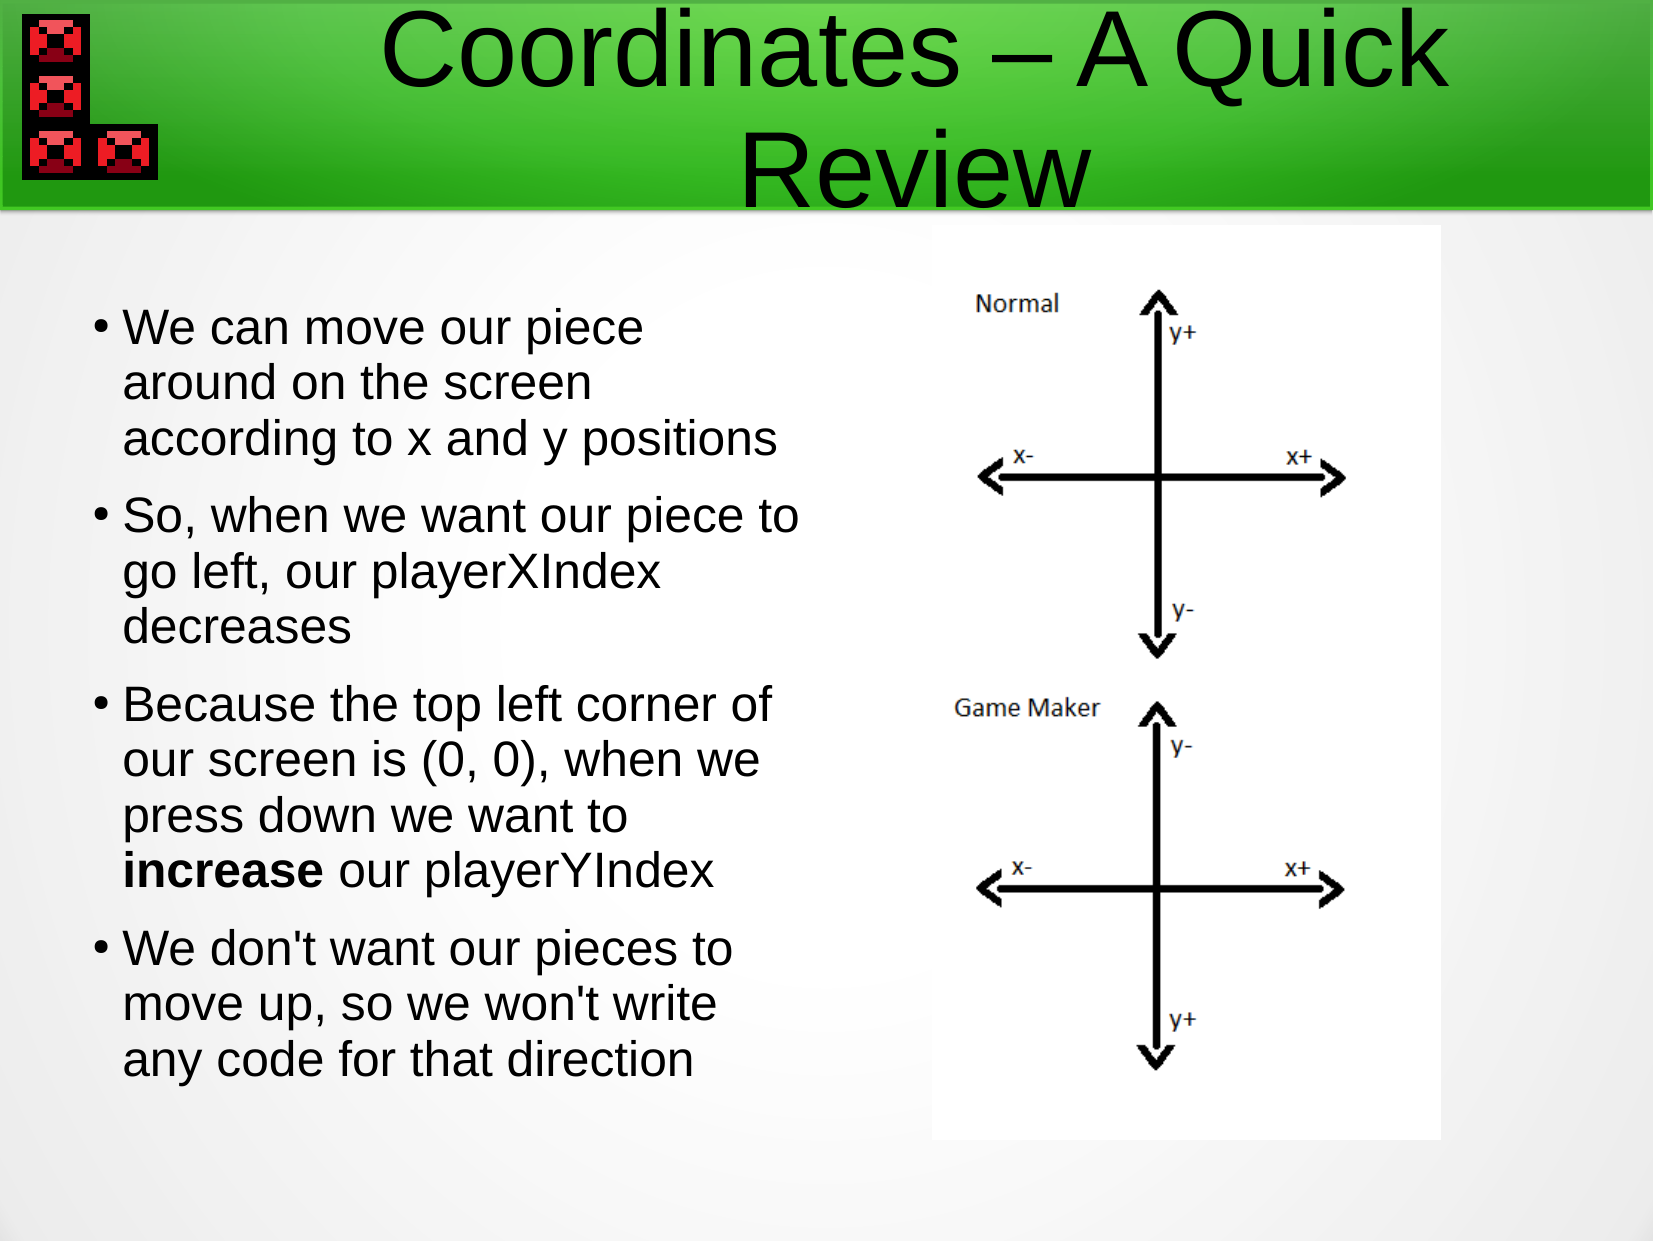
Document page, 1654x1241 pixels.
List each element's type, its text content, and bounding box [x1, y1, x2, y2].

picture [22, 14, 158, 180]
picture [932, 225, 1441, 1141]
list We can move our piece around on the screen according to x and y positions So, when we want our piece to go left, our playerXIndex decreases Because the top left corner of our screen is (0, 0), when we press down we want to increase our playerYIndex We don't want our pieces to move up, so we won't write any code for that direction [82, 299, 809, 1111]
title Coordinates – A Quick Review [195, 0, 1636, 231]
